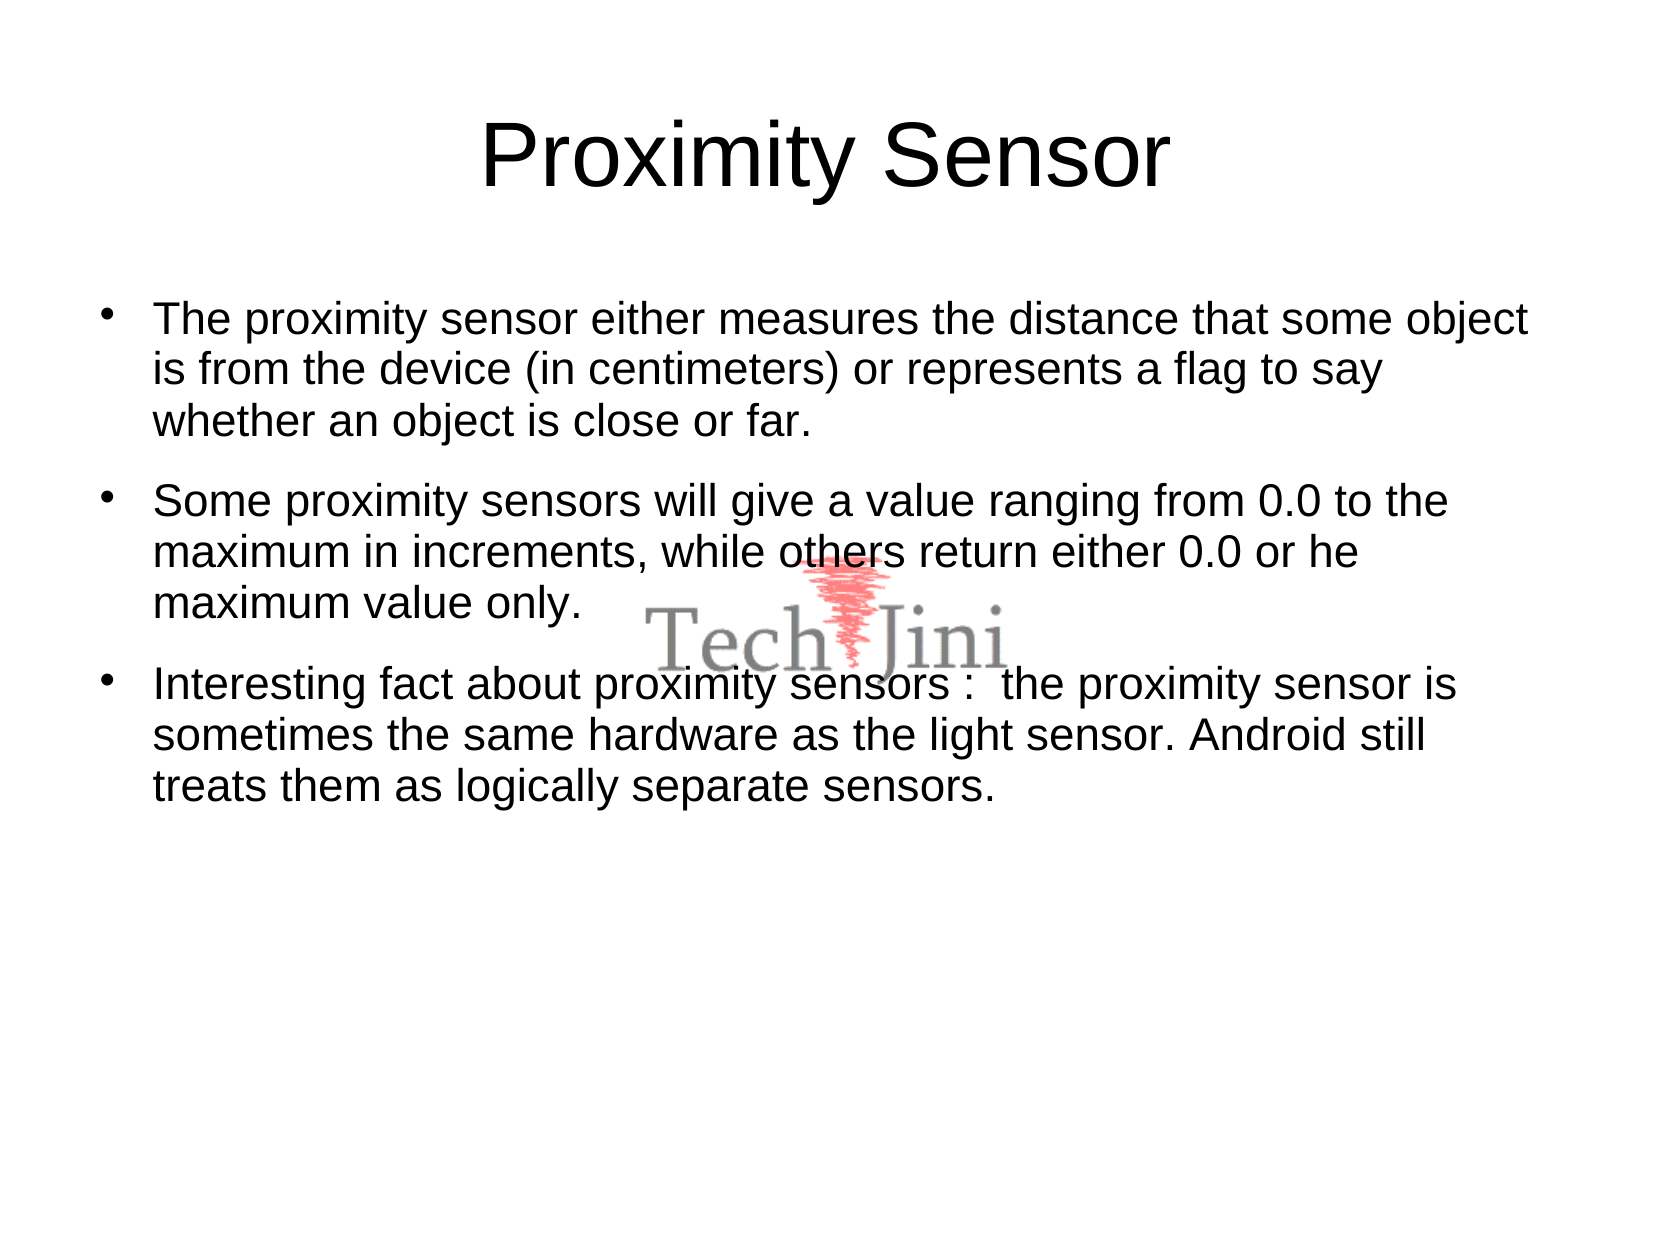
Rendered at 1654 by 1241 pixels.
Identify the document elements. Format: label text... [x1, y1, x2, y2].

list The proximity sensor either measures the distance that some object is from the device (in centimeters) or represents a flag to say whether an object is close or far. Some proximity sensors will give a value ranging from 0.0 to the maximum in increments, while others return either 0.0 or he maximum value only. Interesting fact about proximity sensors : the proximity sensor is sometimes the same hardware as the light sensor. Android still treats them as logically separate sensors. [82, 290, 1538, 1010]
title Proximity Sensor [82, 49, 1571, 257]
